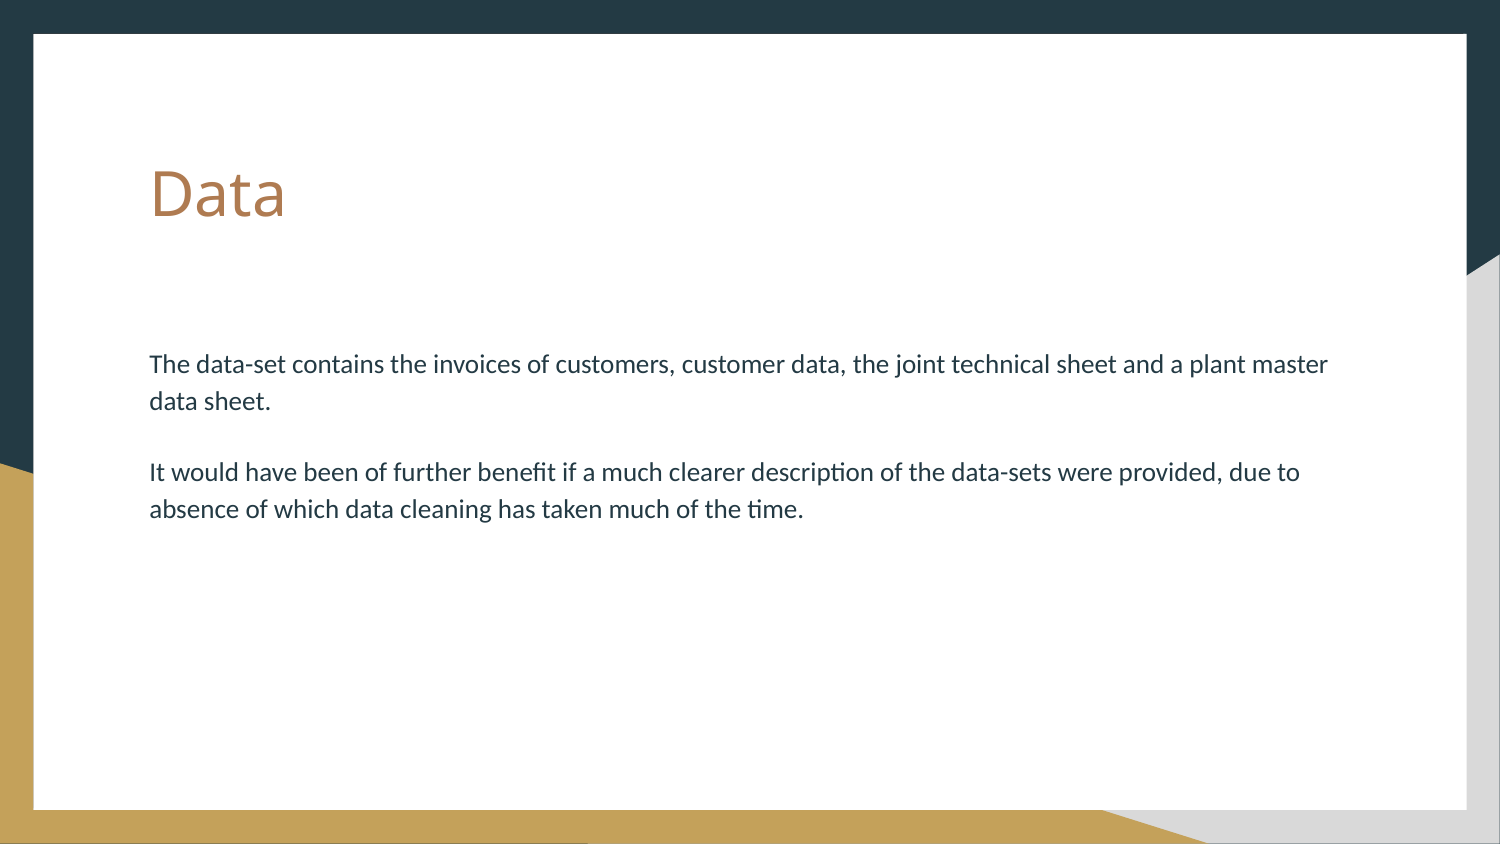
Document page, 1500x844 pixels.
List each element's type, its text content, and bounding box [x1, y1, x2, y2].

title Data [134, 138, 1366, 296]
list The data-set contains the invoices of customers, customer data, the joint technical sheet and a plant master data sheet. It would have been of further benefit if a much clearer description of the data-sets were provided, due to absence of which data cleaning has taken much of the time. [134, 326, 1366, 729]
